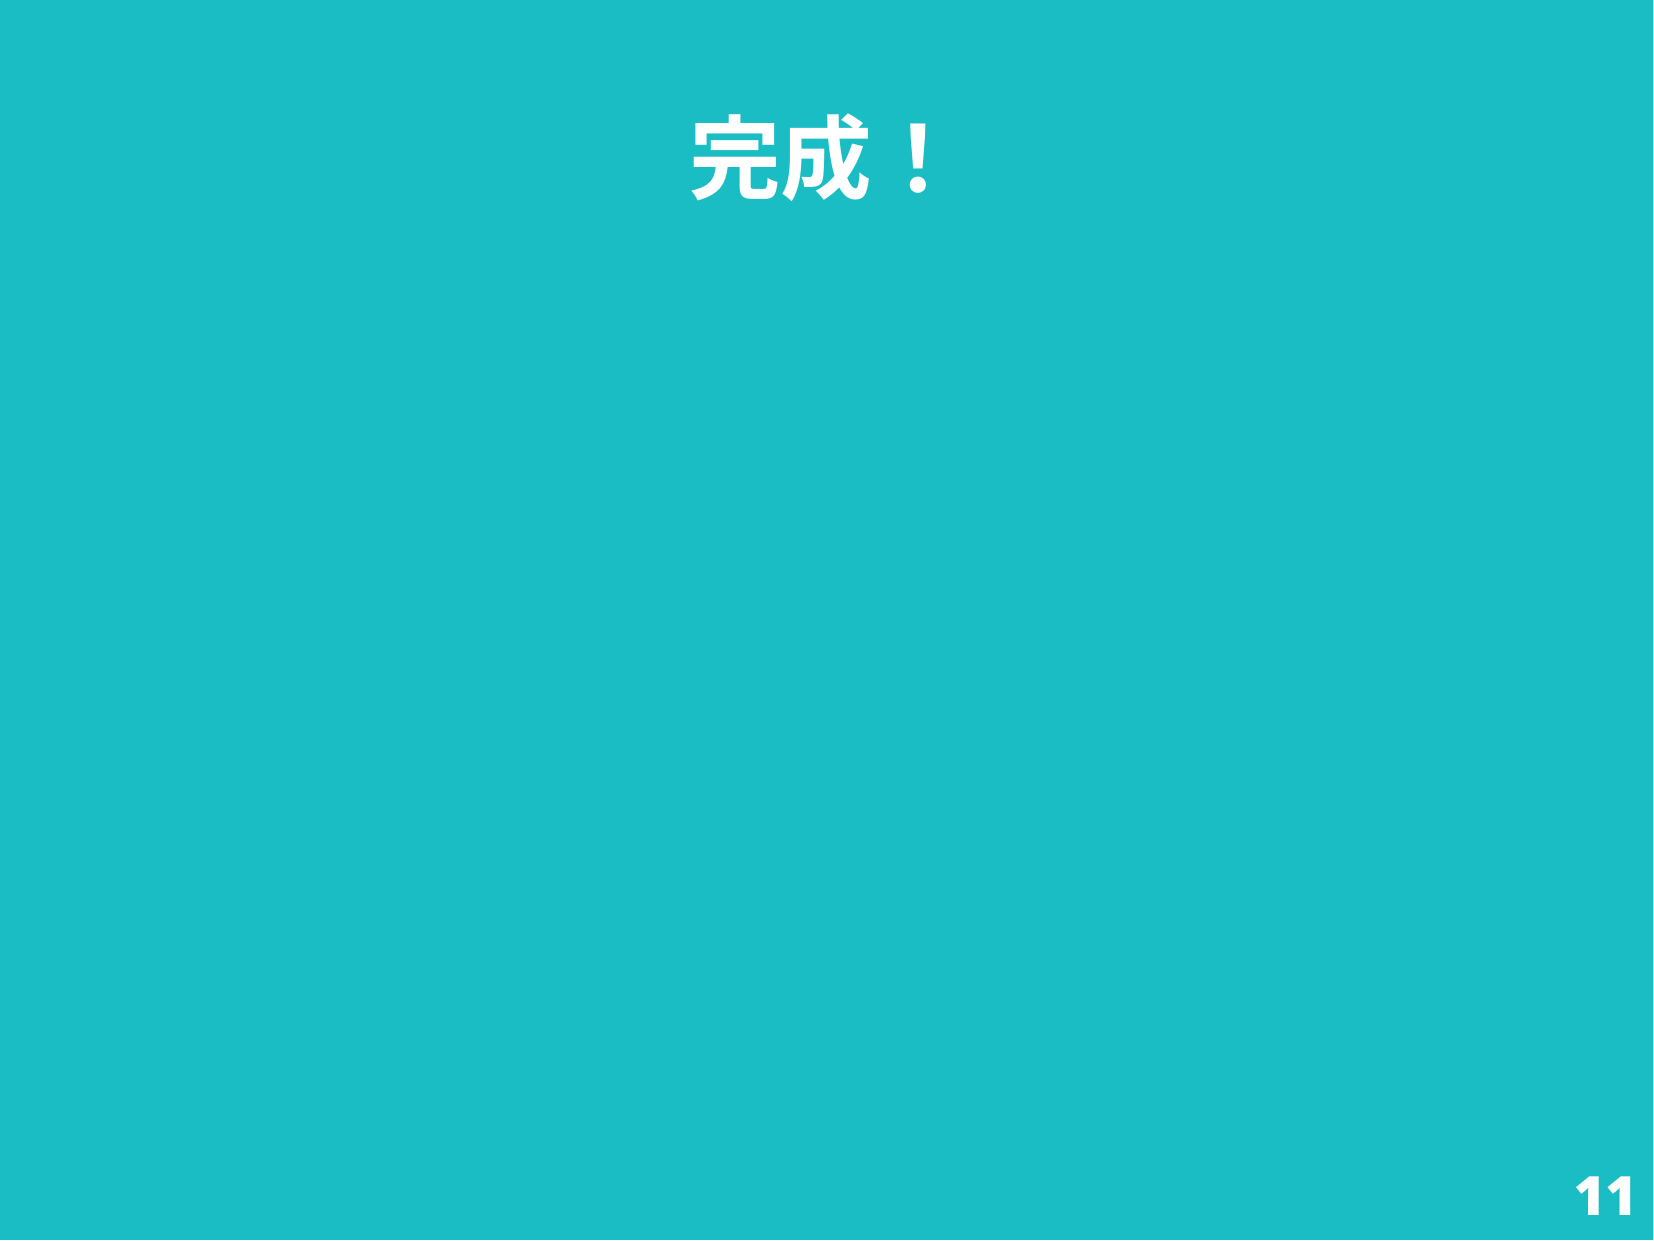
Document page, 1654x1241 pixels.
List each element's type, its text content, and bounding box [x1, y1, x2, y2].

title 完成！ [82, 49, 1571, 257]
